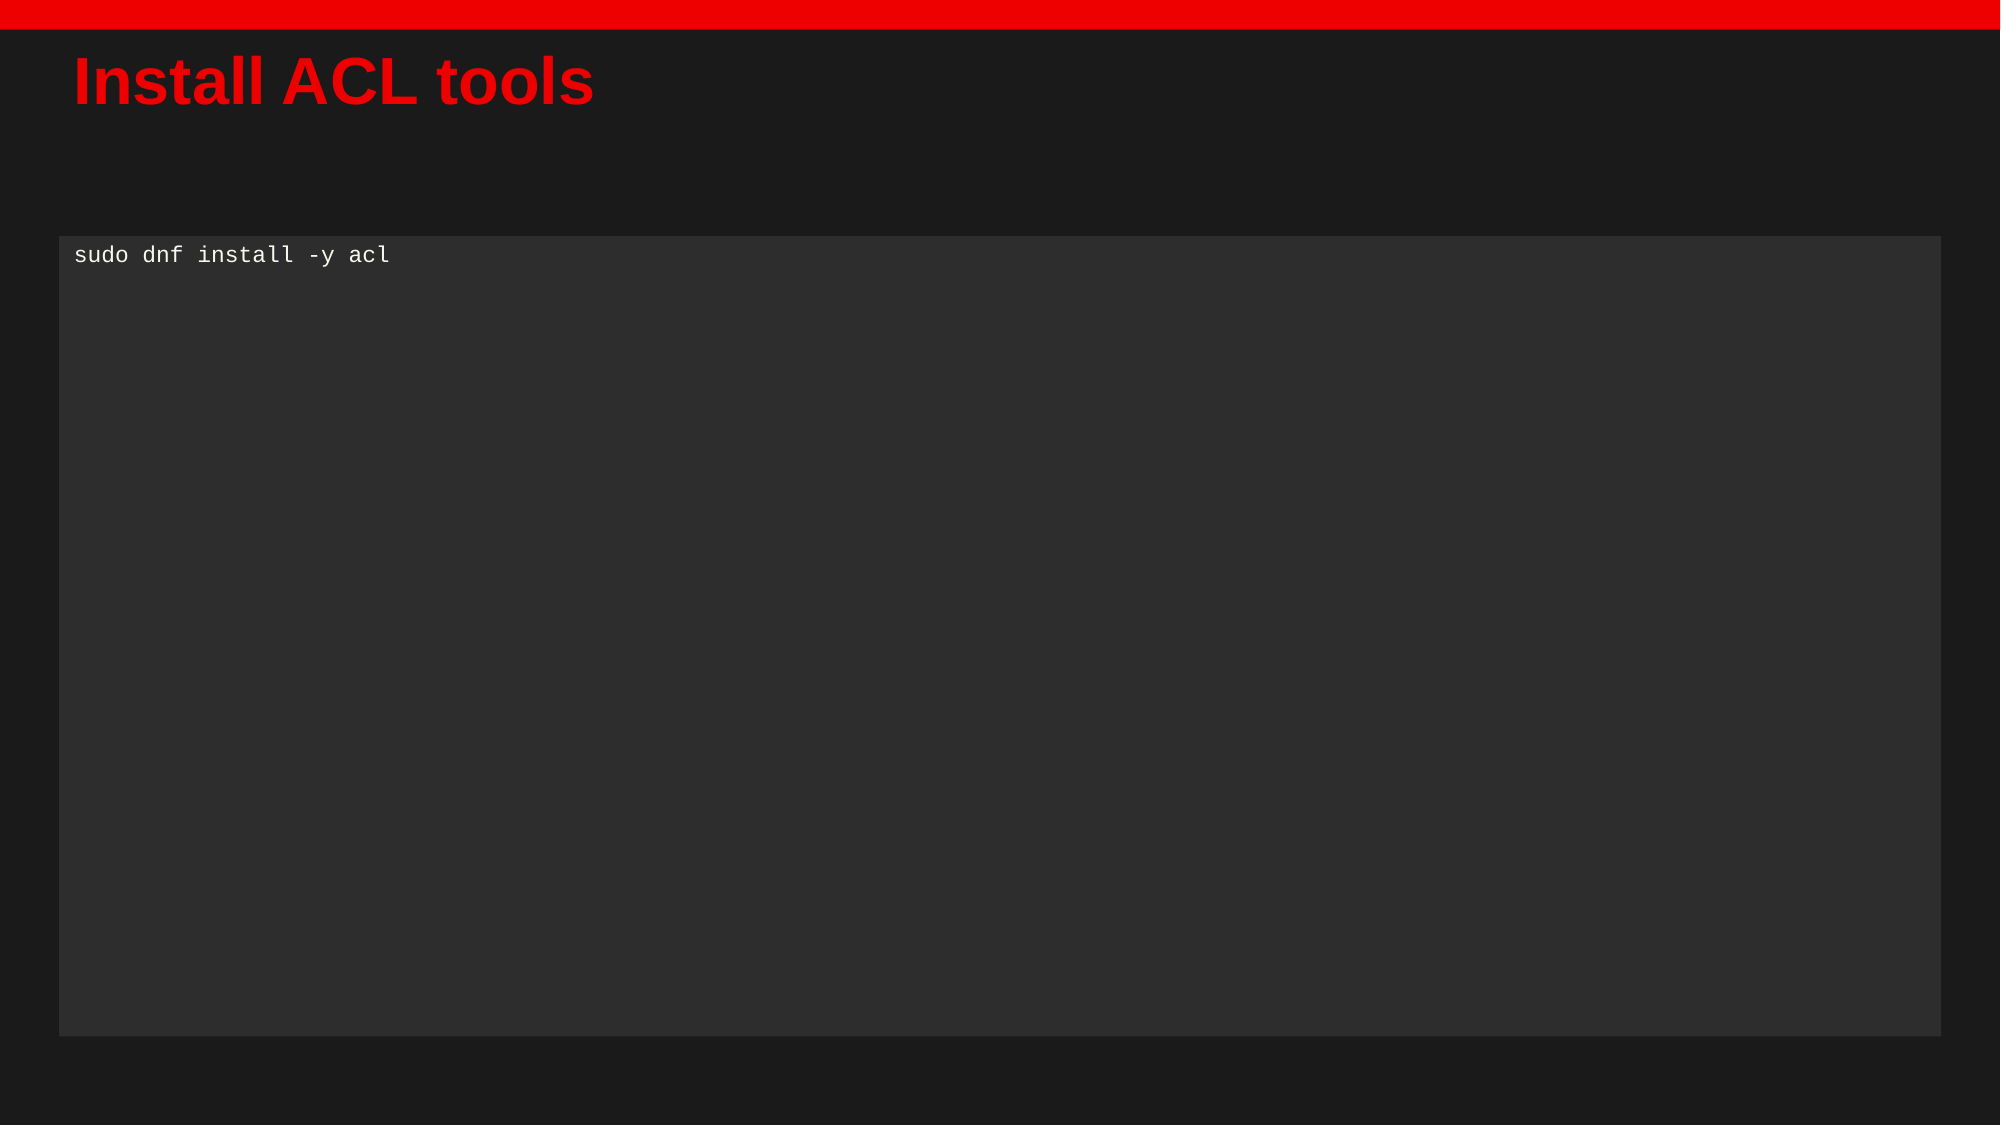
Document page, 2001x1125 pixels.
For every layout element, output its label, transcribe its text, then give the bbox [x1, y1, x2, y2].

text_box sudo dnf install -y acl [59, 236, 1942, 1037]
text_box [0, 0, 2001, 30]
text_box Install ACL tools [59, 36, 1942, 208]
